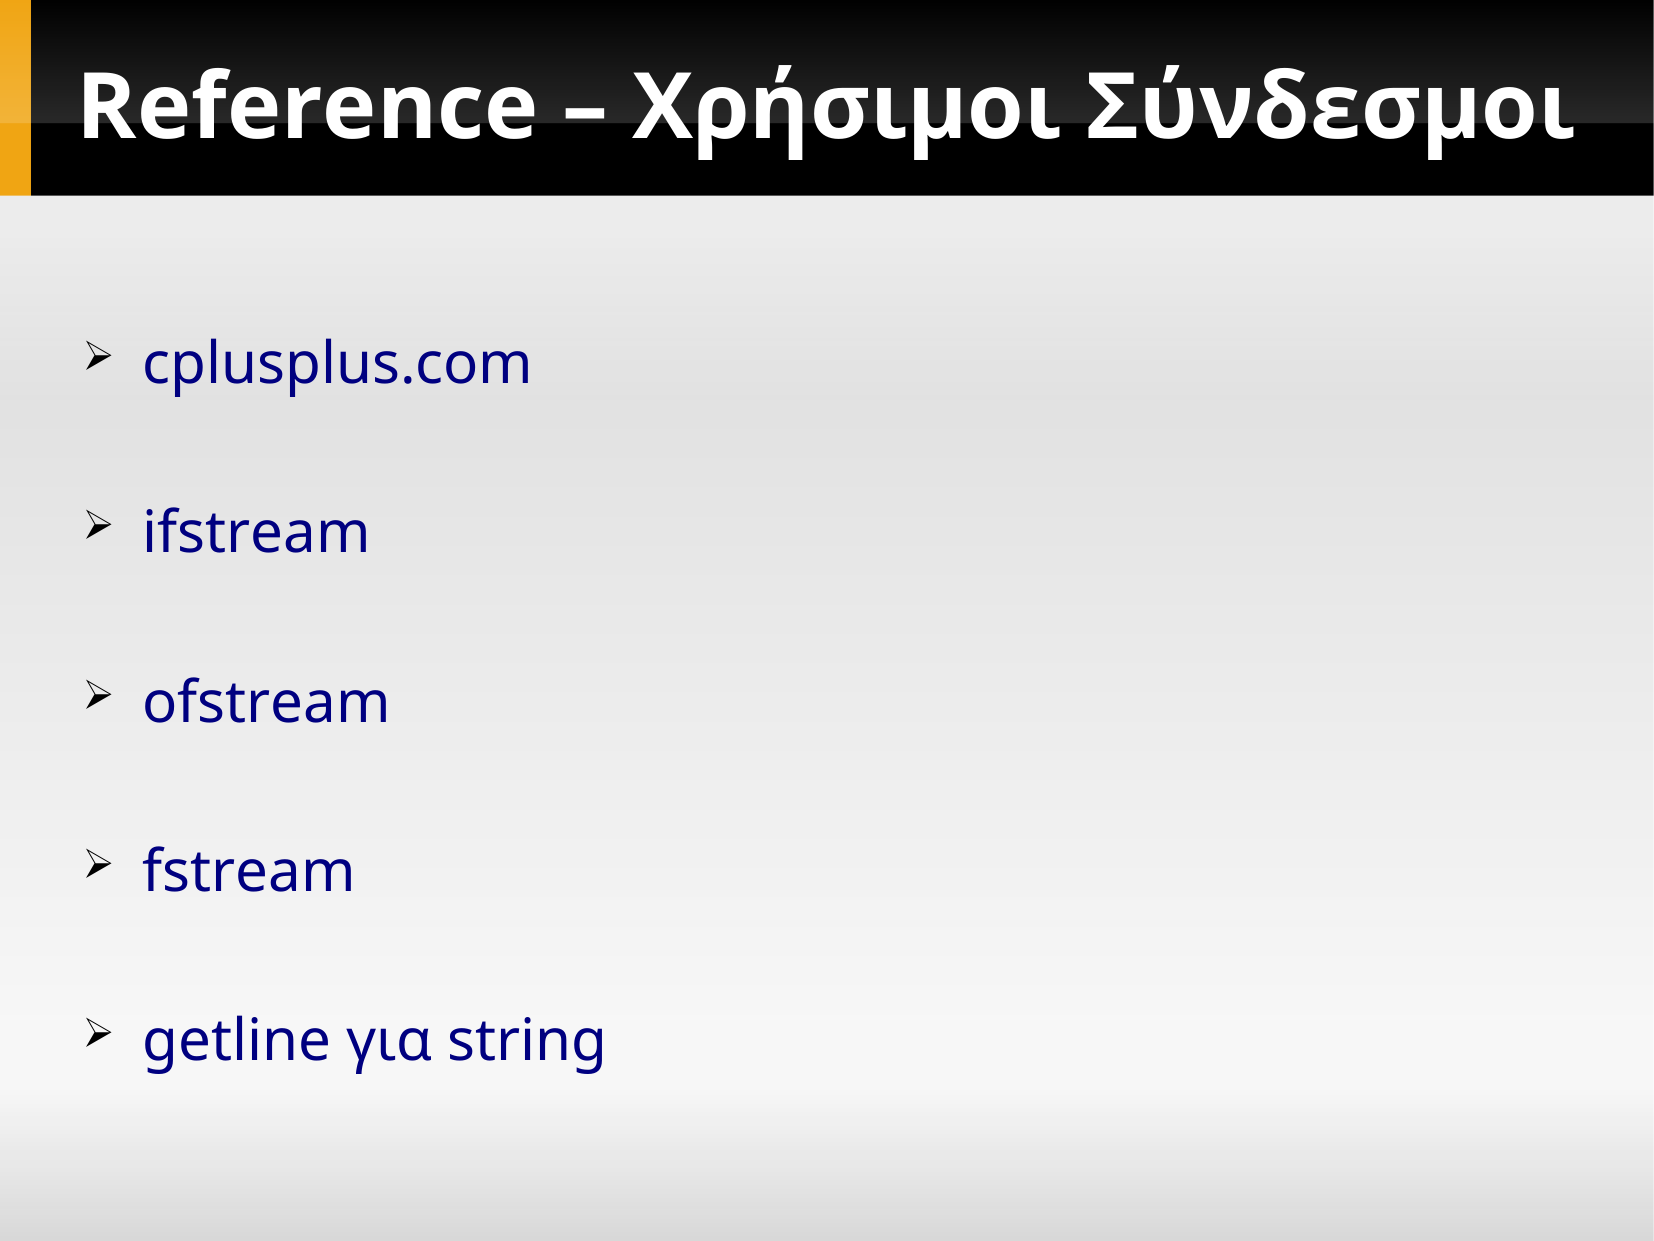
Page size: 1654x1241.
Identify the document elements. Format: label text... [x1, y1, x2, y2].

picture [0, 0, 1654, 1241]
subtitle cplusplus.com ifstream ofstream fstream getline για string [82, 297, 1571, 1102]
title Reference – Χρήσιμοι Σύνδεσμοι [76, 0, 1613, 208]
